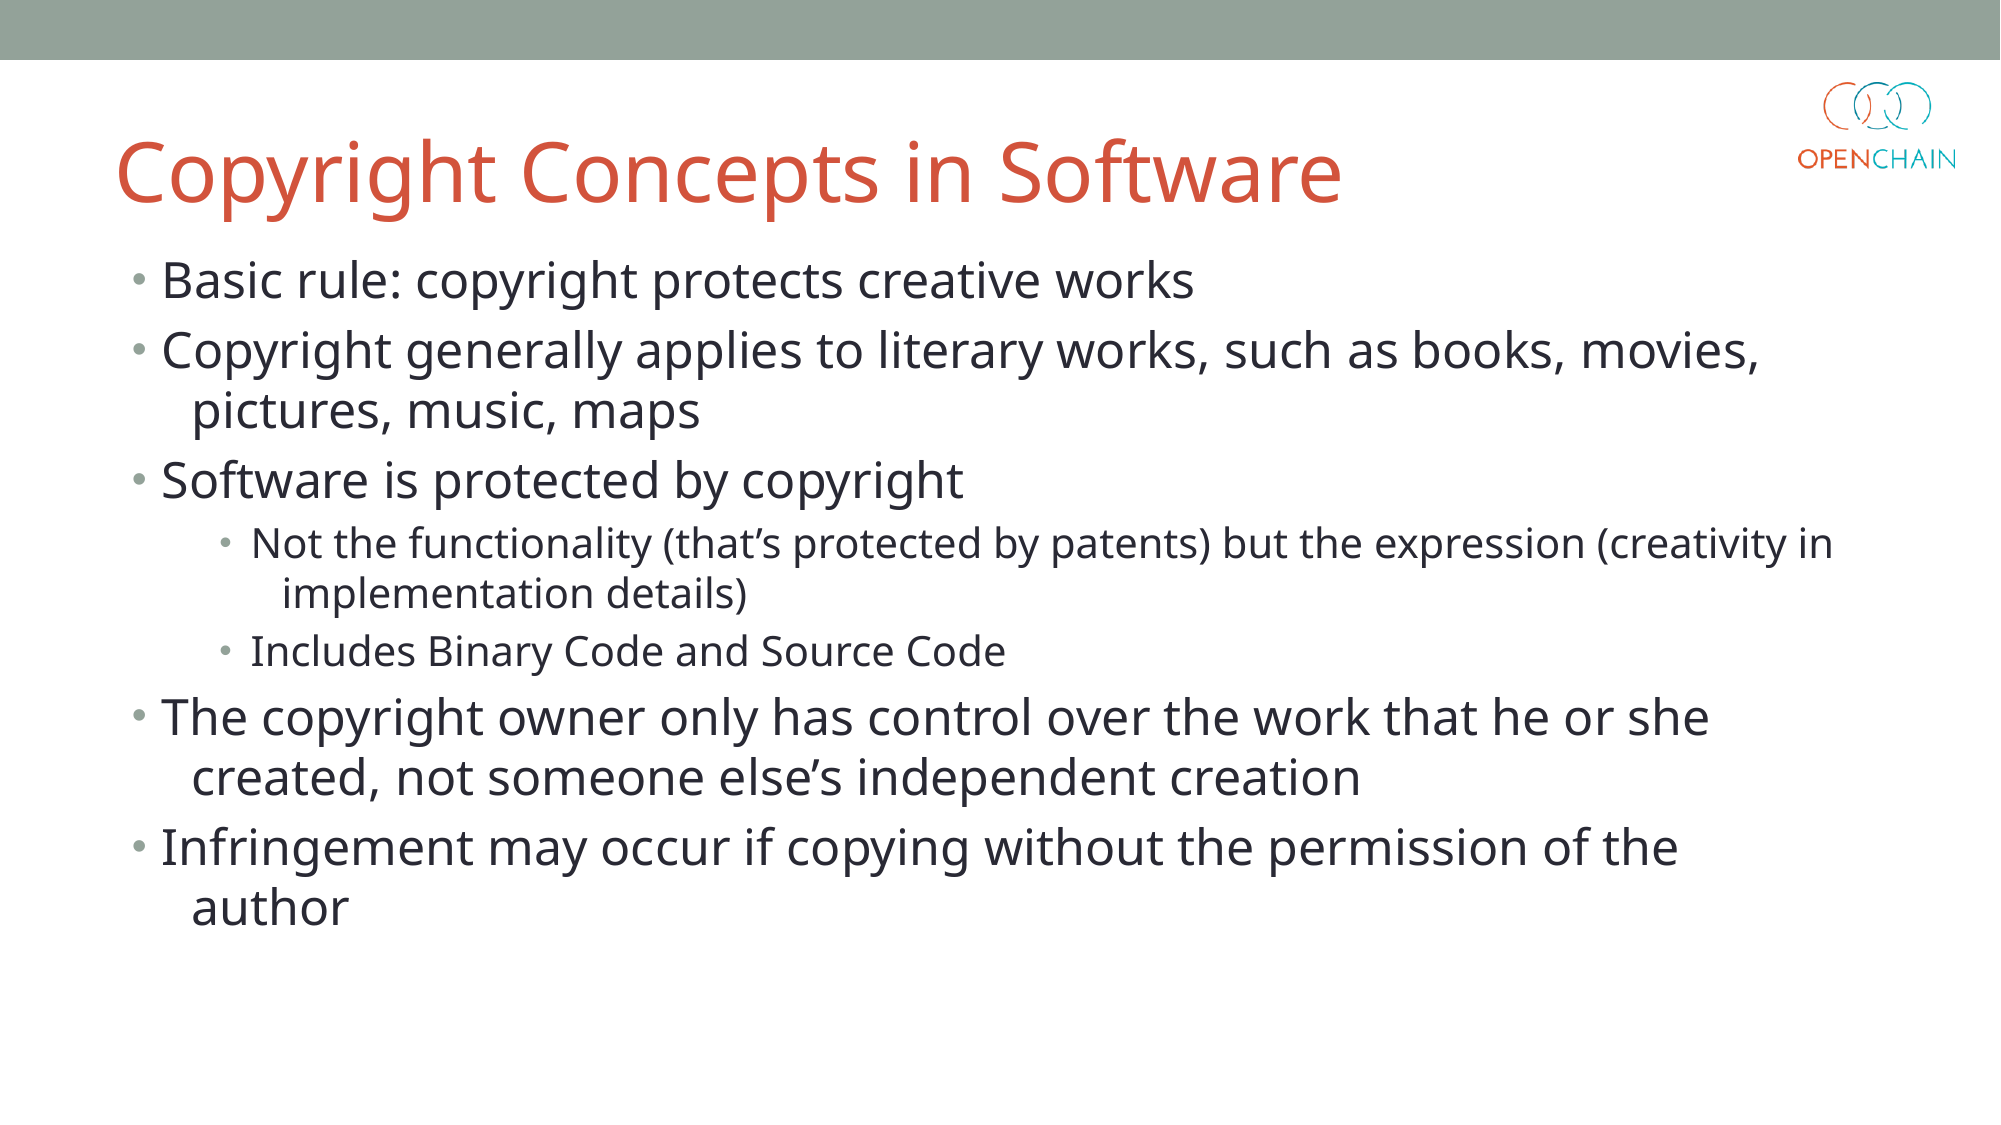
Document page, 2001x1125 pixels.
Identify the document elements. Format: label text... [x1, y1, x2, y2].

text_box Copyright Concepts in Software [100, 88, 1900, 250]
text_box Basic rule: copyright protects creative works Copyright generally applies to literary works, such as books, movies, pictures, music, maps Software is protected by copyright Not the functionality (that’s protected by patents) but the expression (creativity in implementation details) Includes Binary Code and Source Code The copyright owner only has control over the work that he or she created, not someone else’s independent creation Infringement may occur if copying without the permission of the author [117, 241, 1862, 1060]
